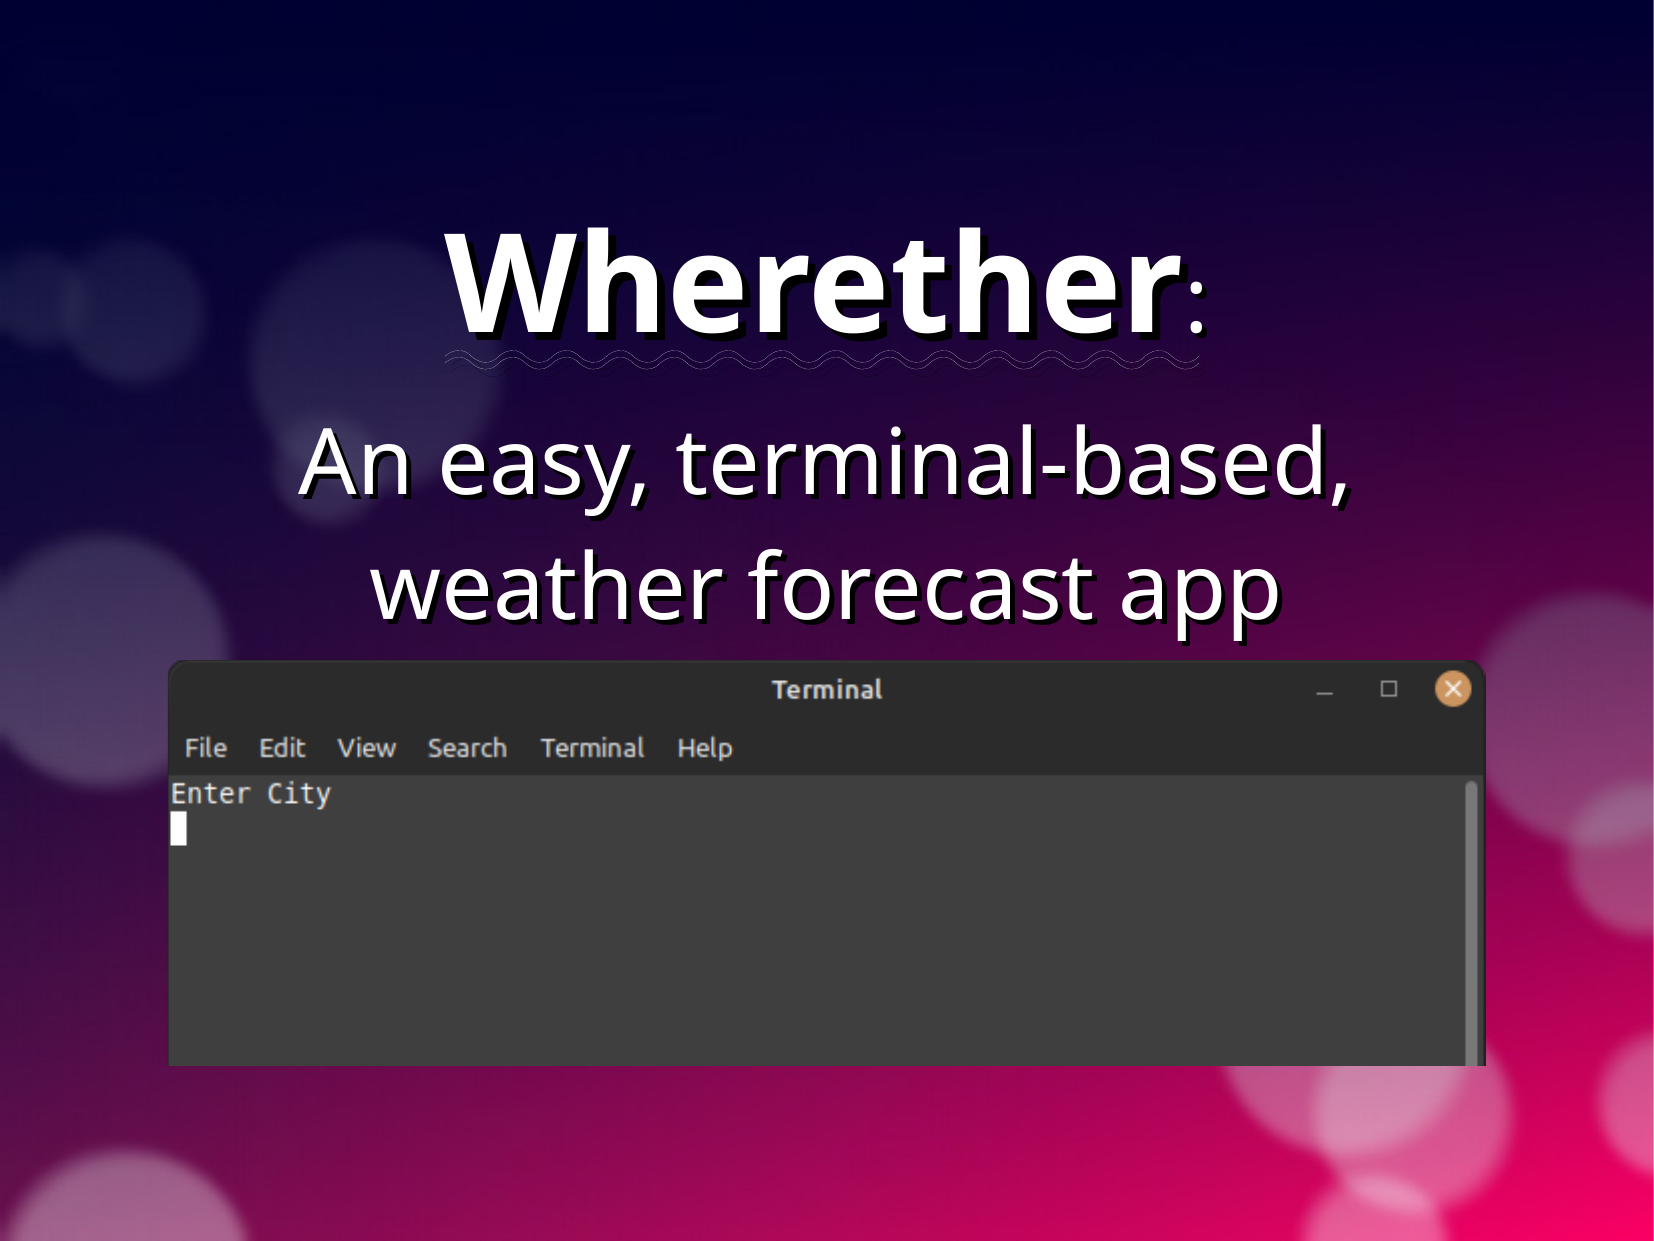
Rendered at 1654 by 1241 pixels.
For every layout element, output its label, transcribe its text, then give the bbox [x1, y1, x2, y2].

title Wherether: An easy, terminal-based, weather forecast app [82, 230, 1571, 602]
picture [0, 0, 1654, 1241]
